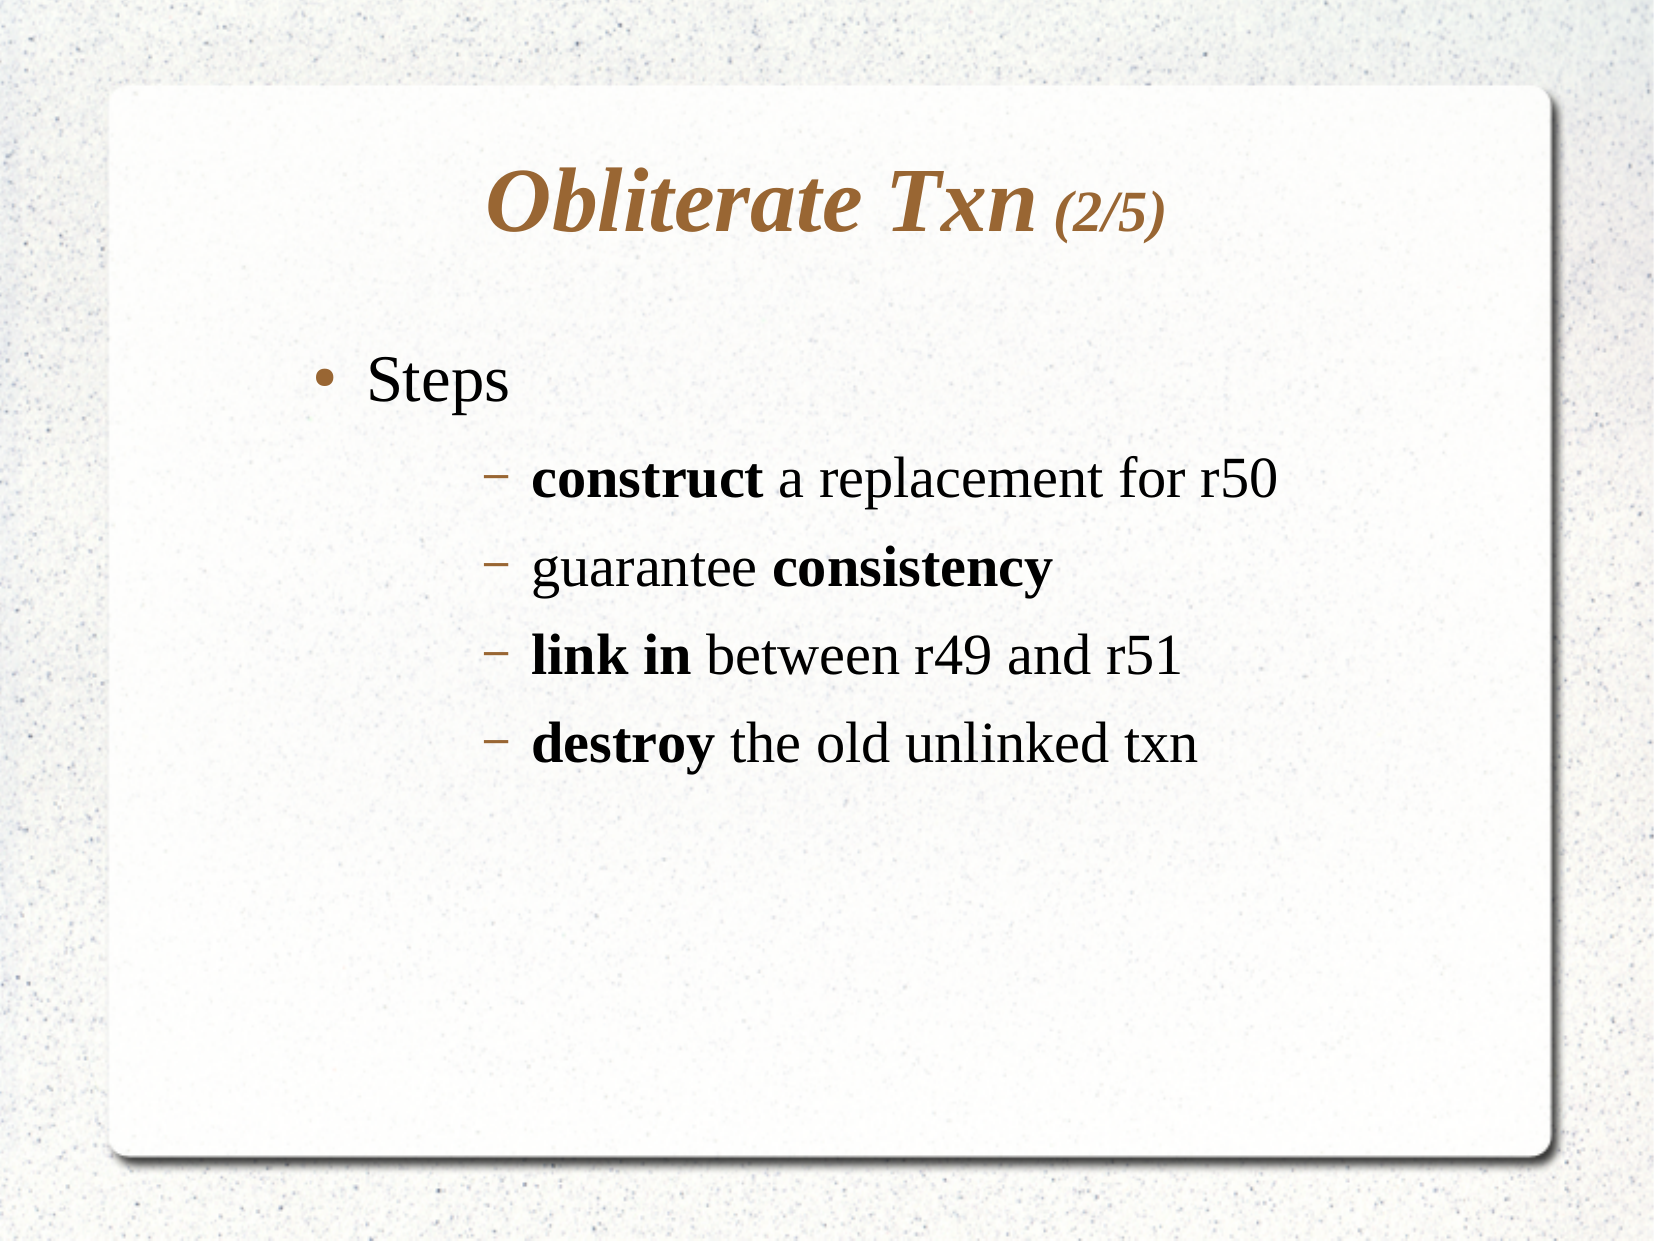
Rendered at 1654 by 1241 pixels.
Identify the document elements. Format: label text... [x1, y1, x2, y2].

title Obliterate Txn (2/5) [118, 96, 1536, 304]
picture [0, 0, 1654, 1241]
list Steps construct a replacement for r50 guarantee consistency link in between r49 and r51 destroy the old unlinked txn [295, 342, 1654, 1161]
